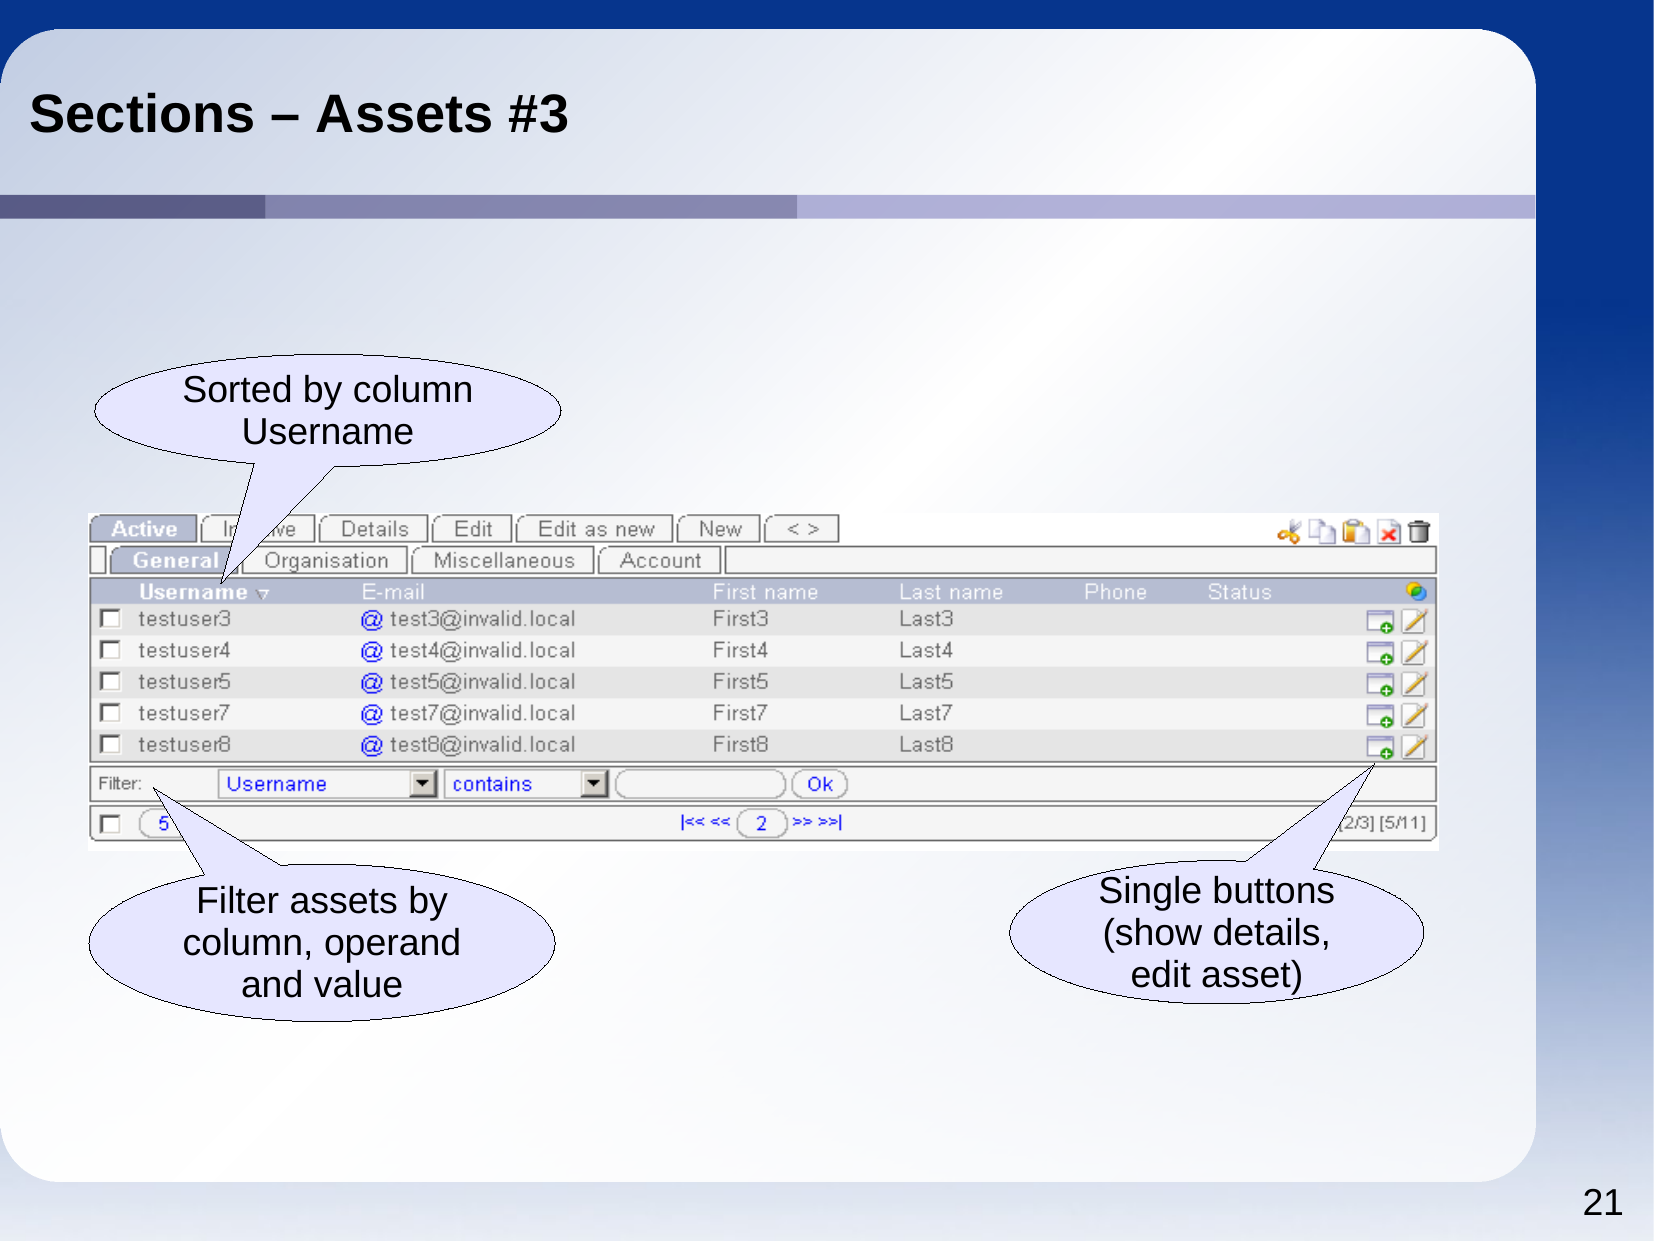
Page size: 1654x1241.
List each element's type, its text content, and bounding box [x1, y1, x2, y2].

picture [0, 0, 1654, 1241]
text_box Single buttons (show details, edit asset) [1009, 763, 1424, 1004]
title Sections – Assets #3 [29, 49, 1506, 178]
text_box Sorted by column Username [94, 354, 562, 584]
picture [88, 513, 1439, 851]
text_box Filter assets by column, operand and value [88, 787, 556, 1022]
